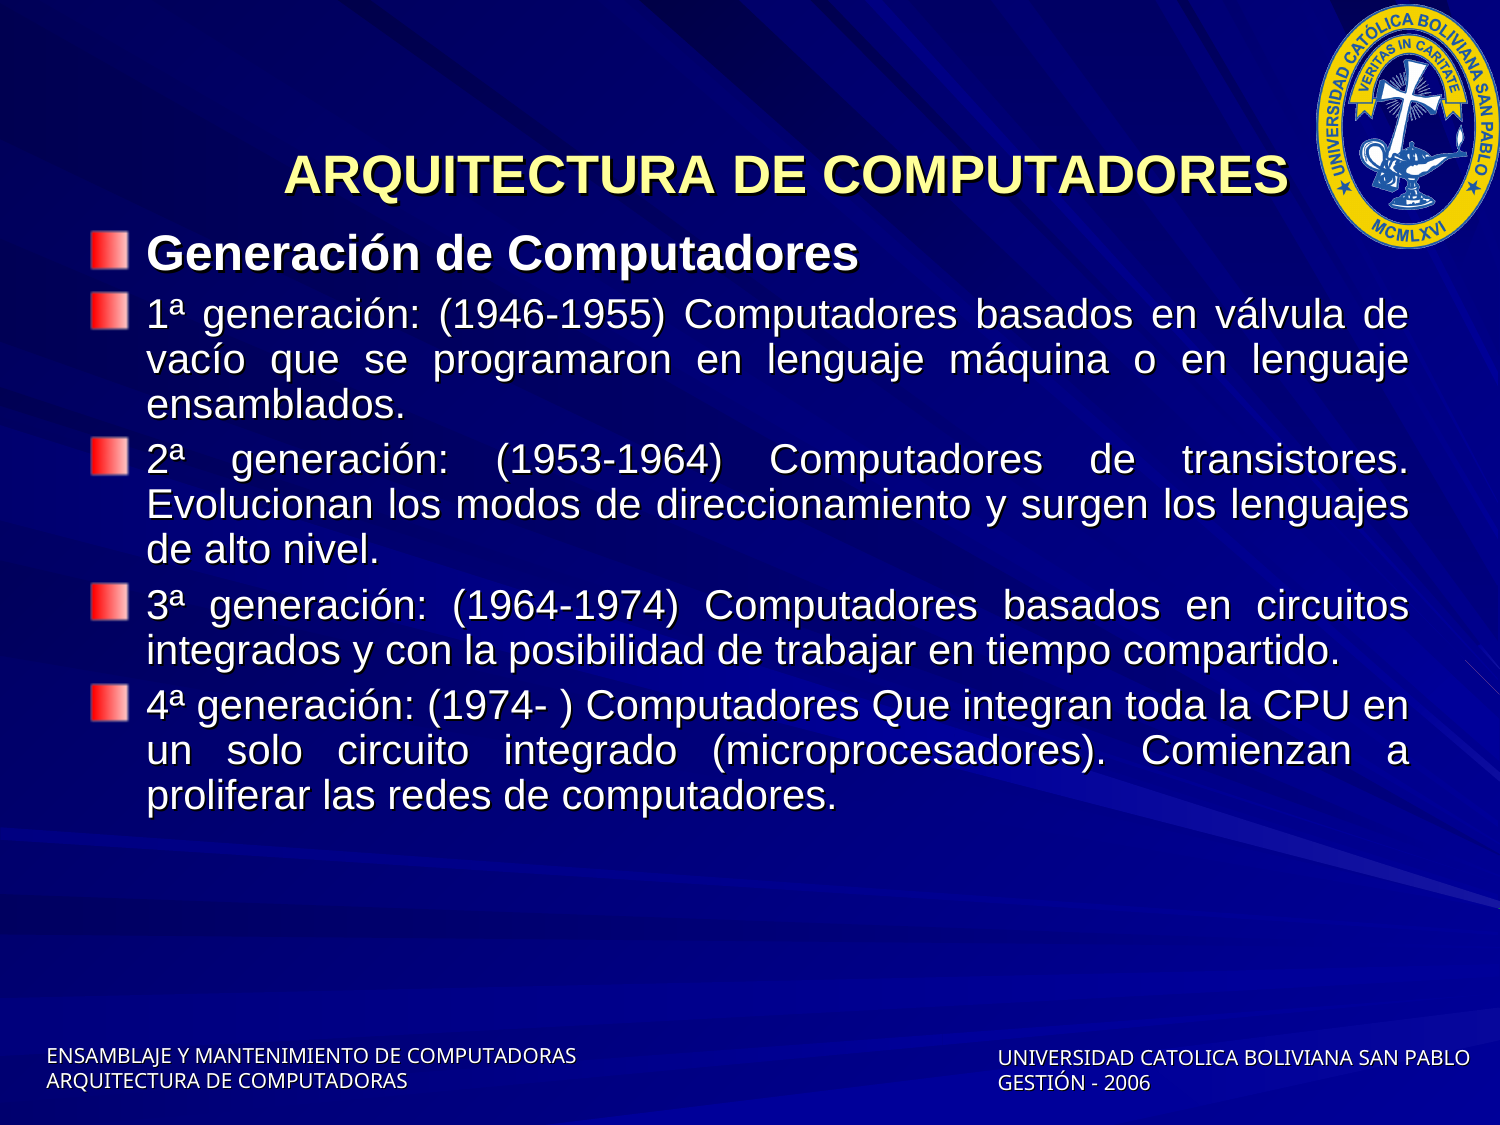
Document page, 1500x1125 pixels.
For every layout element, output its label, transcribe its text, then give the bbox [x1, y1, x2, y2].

text_box ARQUITECTURA DE COMPUTADORES [112, 78, 1463, 266]
list Generación de Computadores 1ª generación: (1946-1955) Computadores basados en válvula de vacío que se programaron en lenguaje máquina o en lenguaje ensamblados. 2ª generación: (1953-1964) Computadores de transistores. Evolucionan los modos de direccionamiento y surgen los lenguajes de alto nivel. 3ª generación: (1964-1974) Computadores basados en circuitos integrados y con la posibilidad de trabajar en tiempo compartido. 4ª generación: (1974- ) Computadores Que integran toda la CPU en un solo circuito integrado (microprocesadores). Comienzan a proliferar las redes de computadores. [75, 219, 1426, 1005]
picture [1316, 4, 1500, 249]
